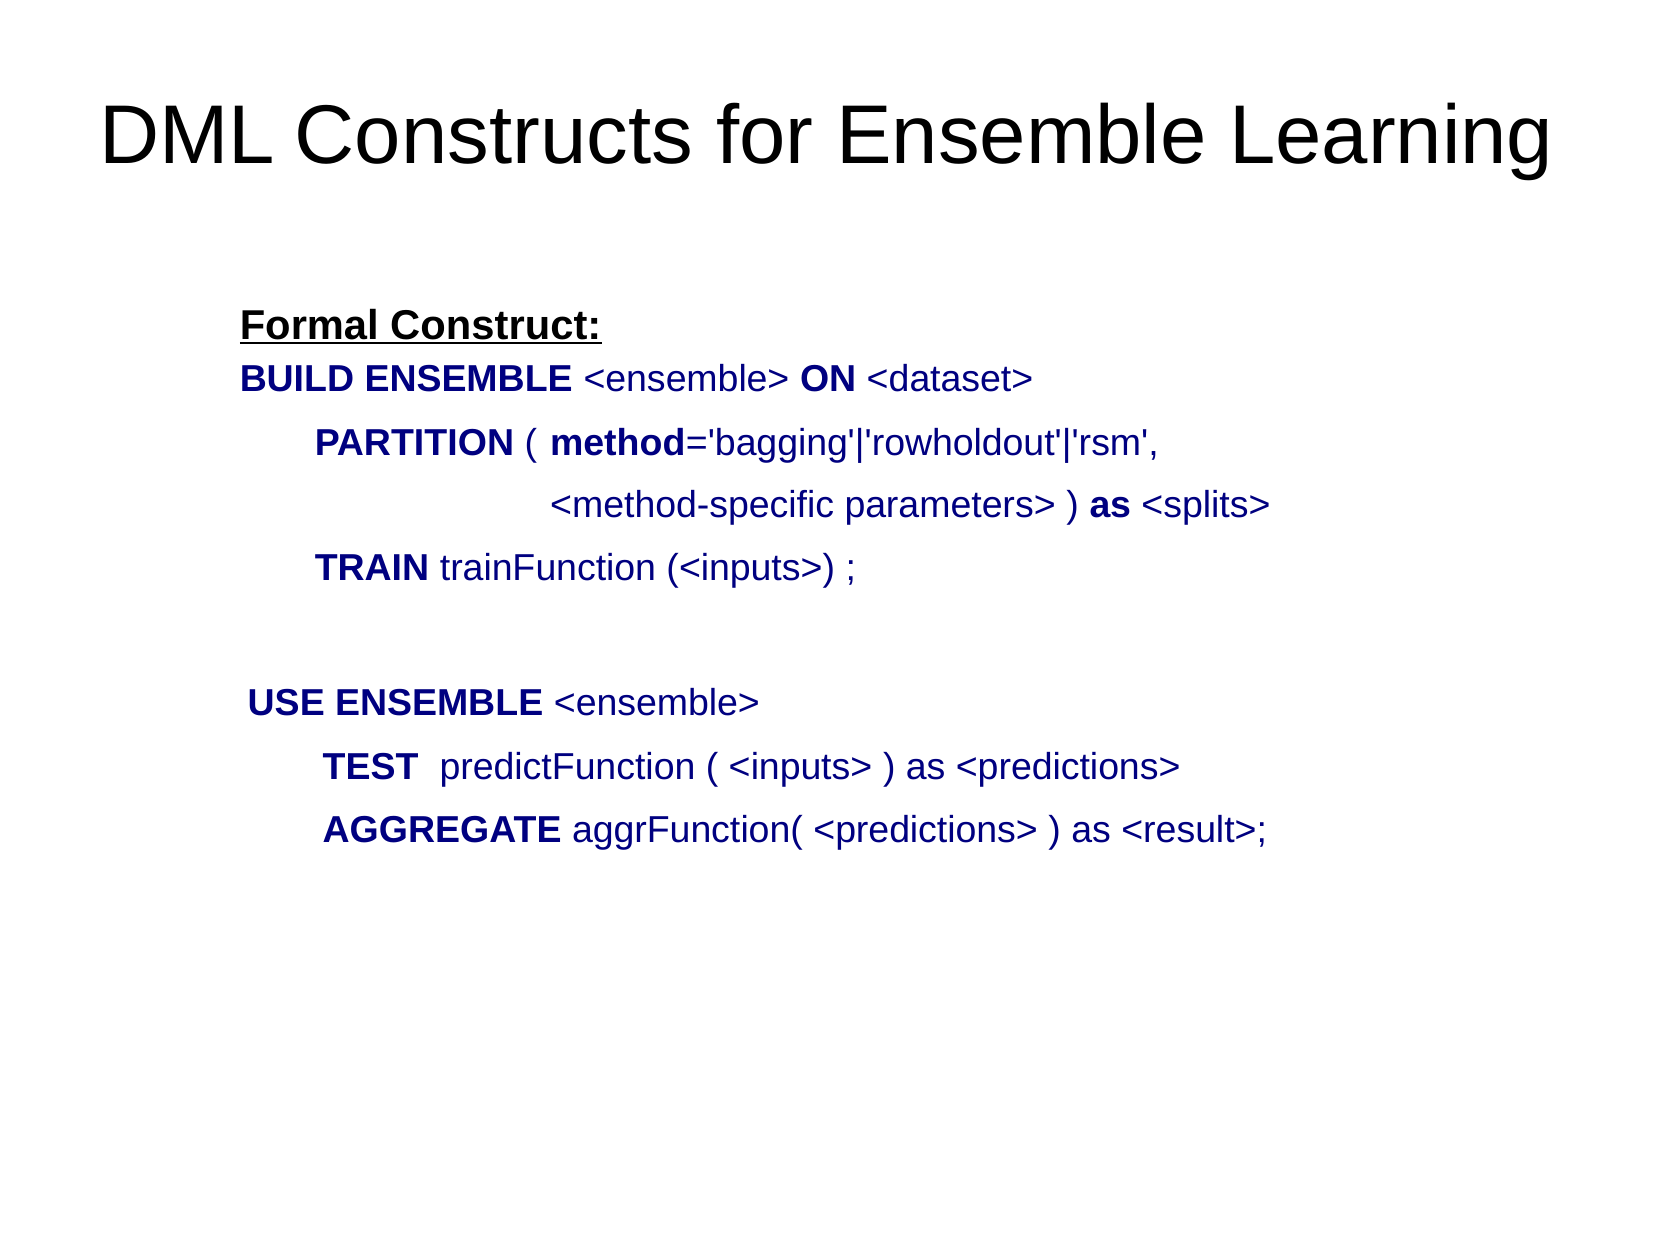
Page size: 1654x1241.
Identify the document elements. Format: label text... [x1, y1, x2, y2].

text_box USE ENSEMBLE <ensemble> TEST predictFunction ( <inputs> ) as <predictions> AGGREGATE aggrFunction( <predictions> ) as <result>; [232, 674, 1509, 1013]
text_box Formal Construct: BUILD ENSEMBLE <ensemble> ON <dataset> PARTITION ( method='bagging'|'rowholdout'|'rsm', <method-specific parameters> ) as <splits> TRAIN trainFunction (<inputs>) ; [225, 294, 1501, 676]
title DML Constructs for Ensemble Learning [82, 31, 1571, 239]
